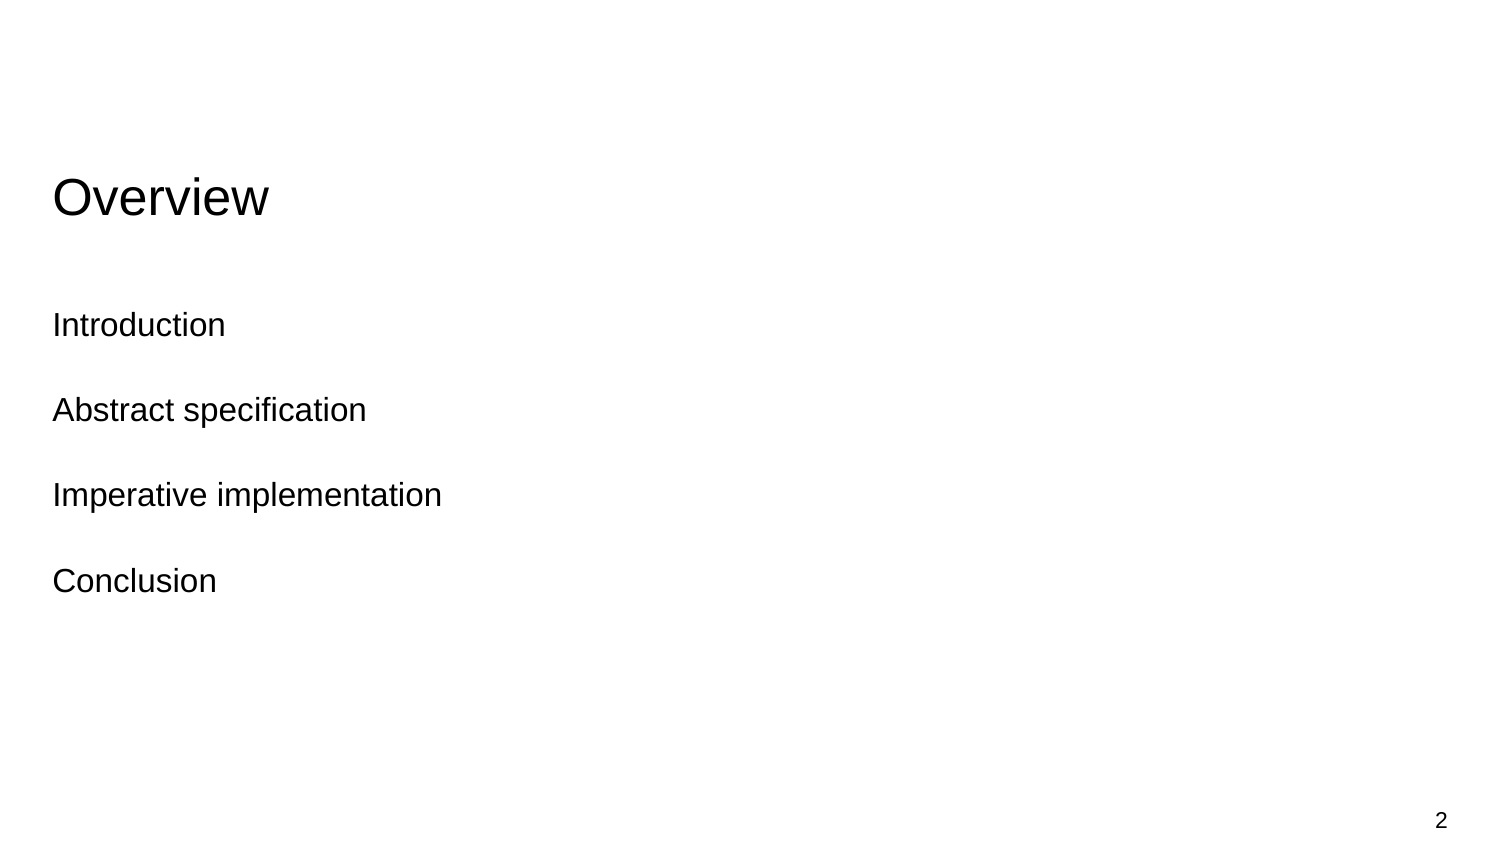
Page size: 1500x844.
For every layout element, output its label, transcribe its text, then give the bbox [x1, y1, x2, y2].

title Overview [52, 159, 1449, 227]
list Introduction Abstract specification Imperative implementation Conclusion [52, 262, 1449, 771]
